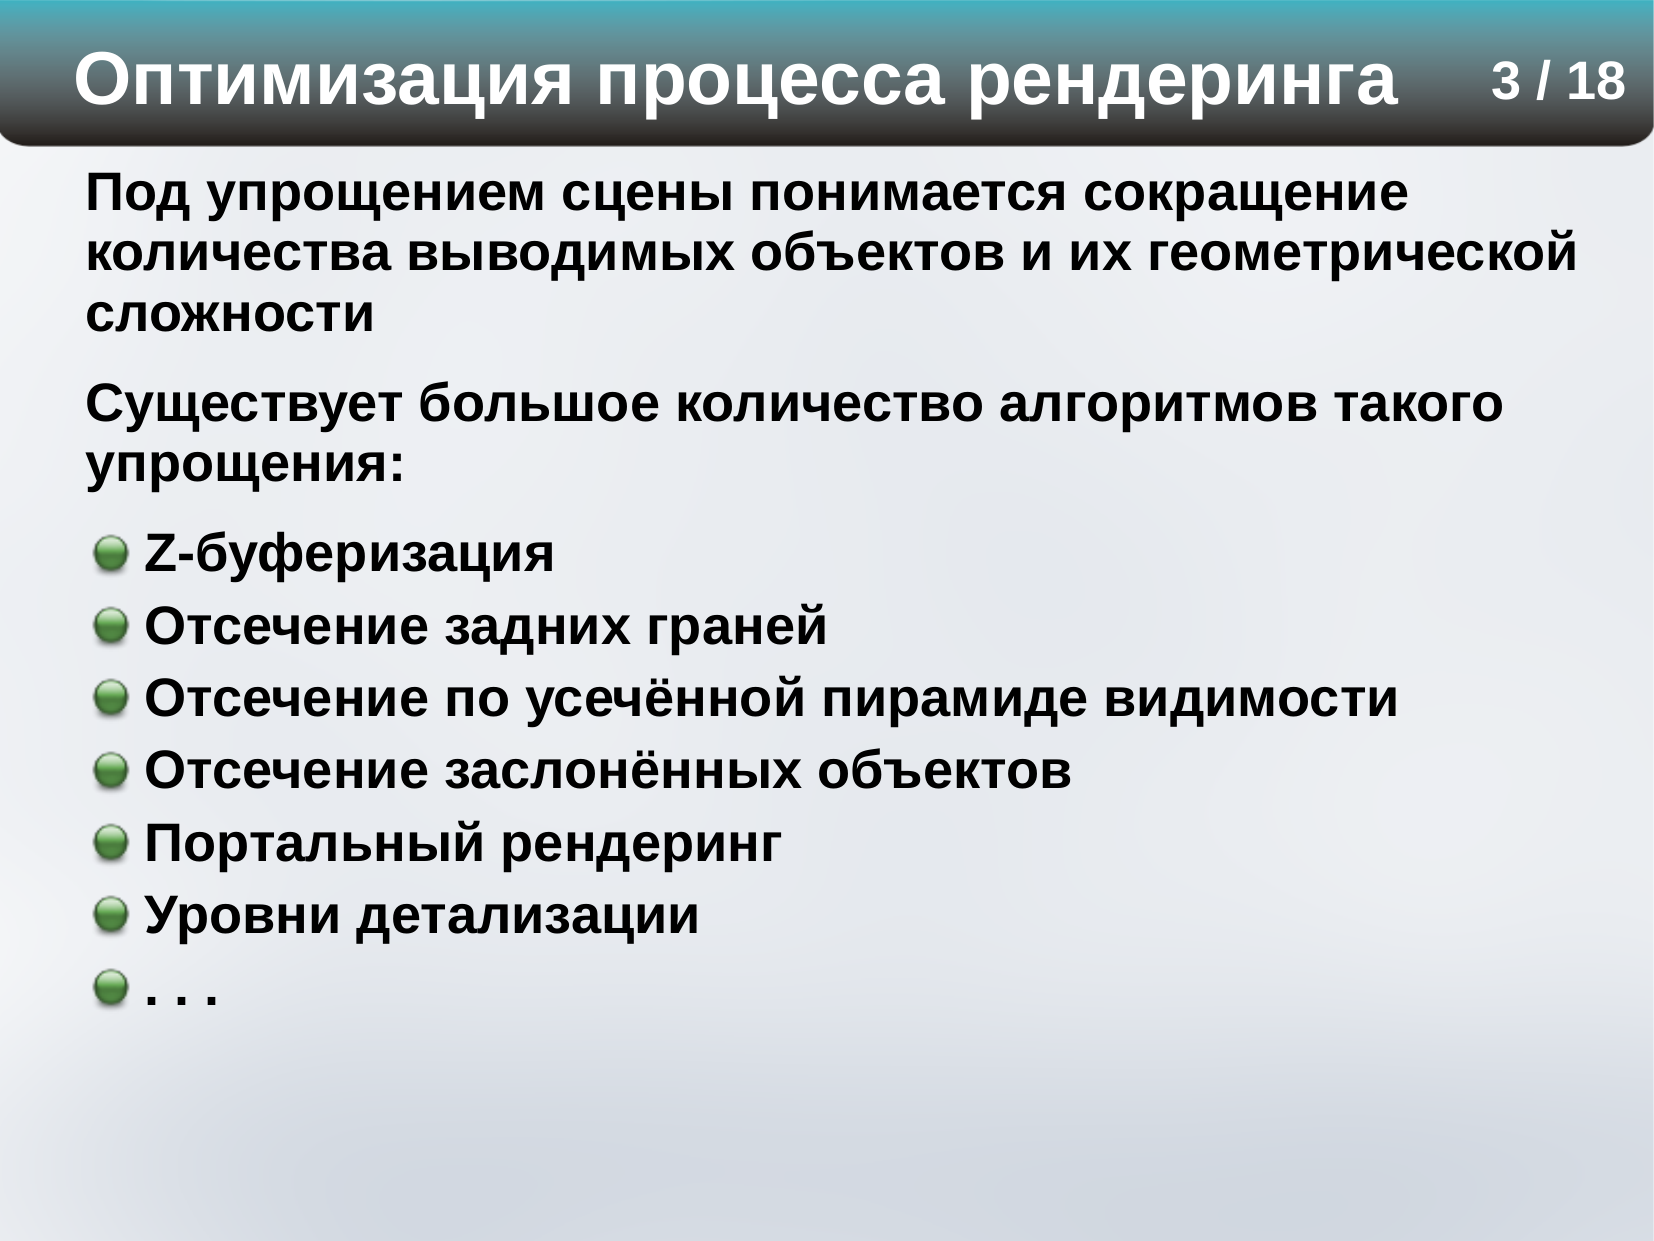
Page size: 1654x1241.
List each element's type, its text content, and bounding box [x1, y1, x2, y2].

text_box Оптимизация процесса рендеринга [59, 29, 1418, 129]
text_box Под упрощением сцены понимается сокращение количества выводимых объектов и их геометрической сложности Существует большое количество алгоритмов такого упрощения: Z-буферизация Отсечение задних граней Отсечение по усечённой пирамиде видимости Отсечение заслонённых объектов Портальный рендеринг Уровни детализации . . . [70, 153, 1625, 1025]
picture [0, 0, 1654, 1241]
text_box <номер> / 18 [1476, 42, 1654, 179]
